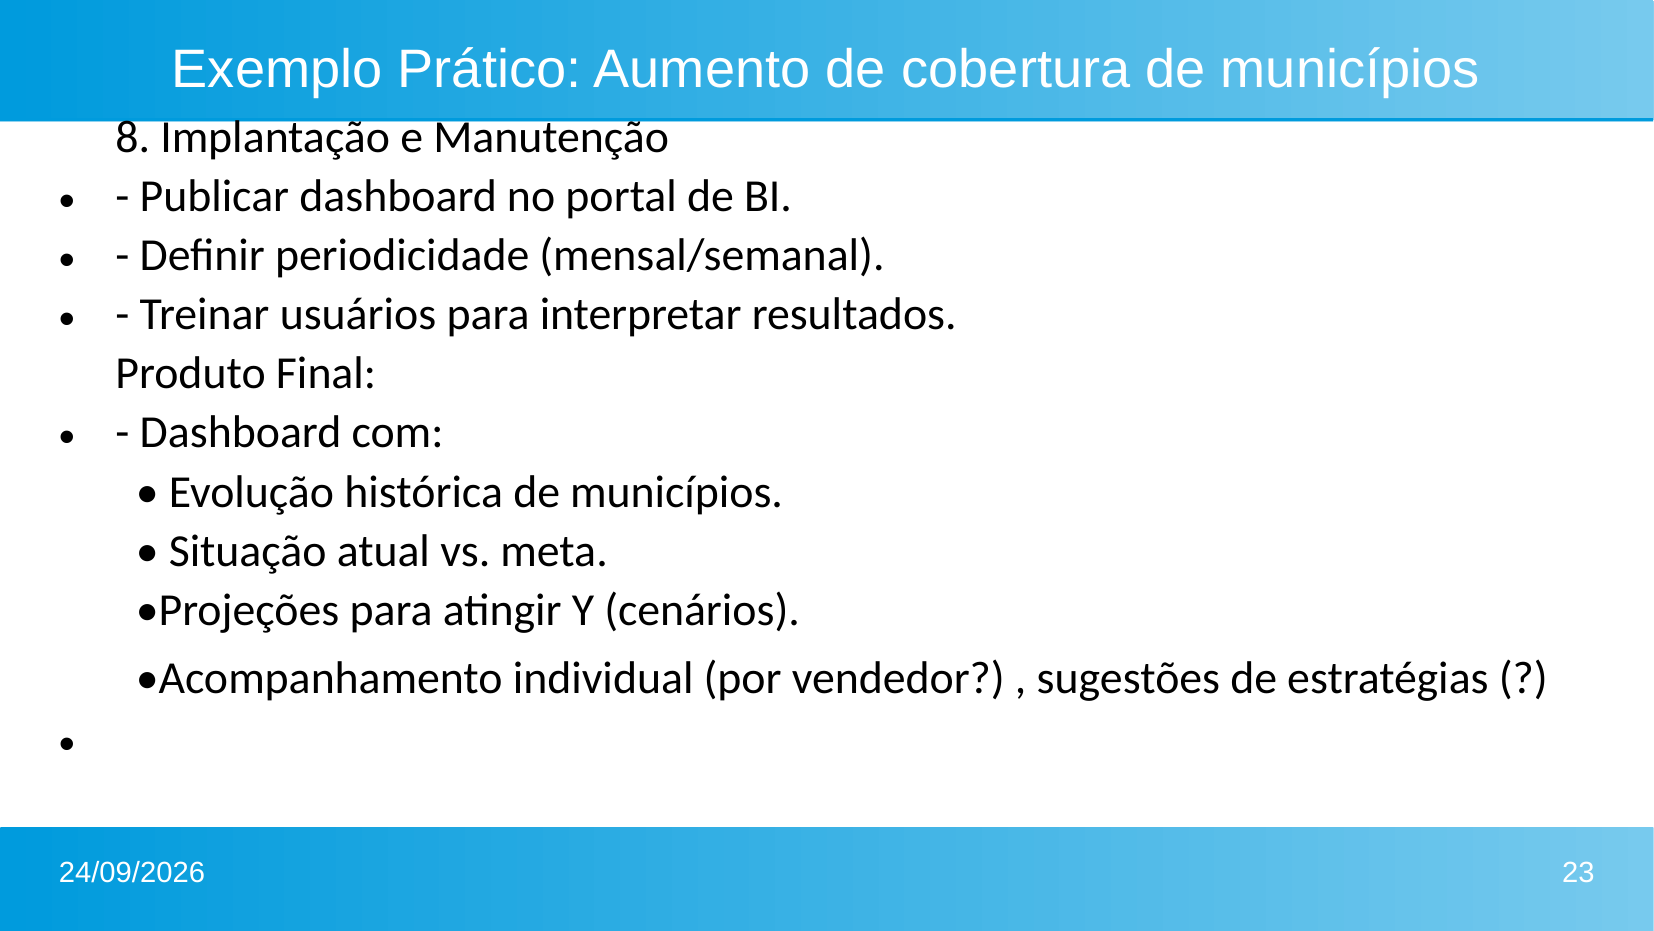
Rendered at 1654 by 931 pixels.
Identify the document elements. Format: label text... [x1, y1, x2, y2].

title Exemplo Prático: Aumento de cobertura de municípios [59, 29, 1595, 108]
list 8. Implantação e Manutenção - Publicar dashboard no portal de BI. - Definir periodicidade (mensal/semanal). - Treinar usuários para interpretar resultados. Produto Final: - Dashboard com: • Evolução histórica de municípios. • Situação atual vs. meta. •Projeções para atingir Y (cenários). •Acompanhamento individual (por vendedor?) , sugestões de estratégias (?) [59, 118, 1595, 709]
